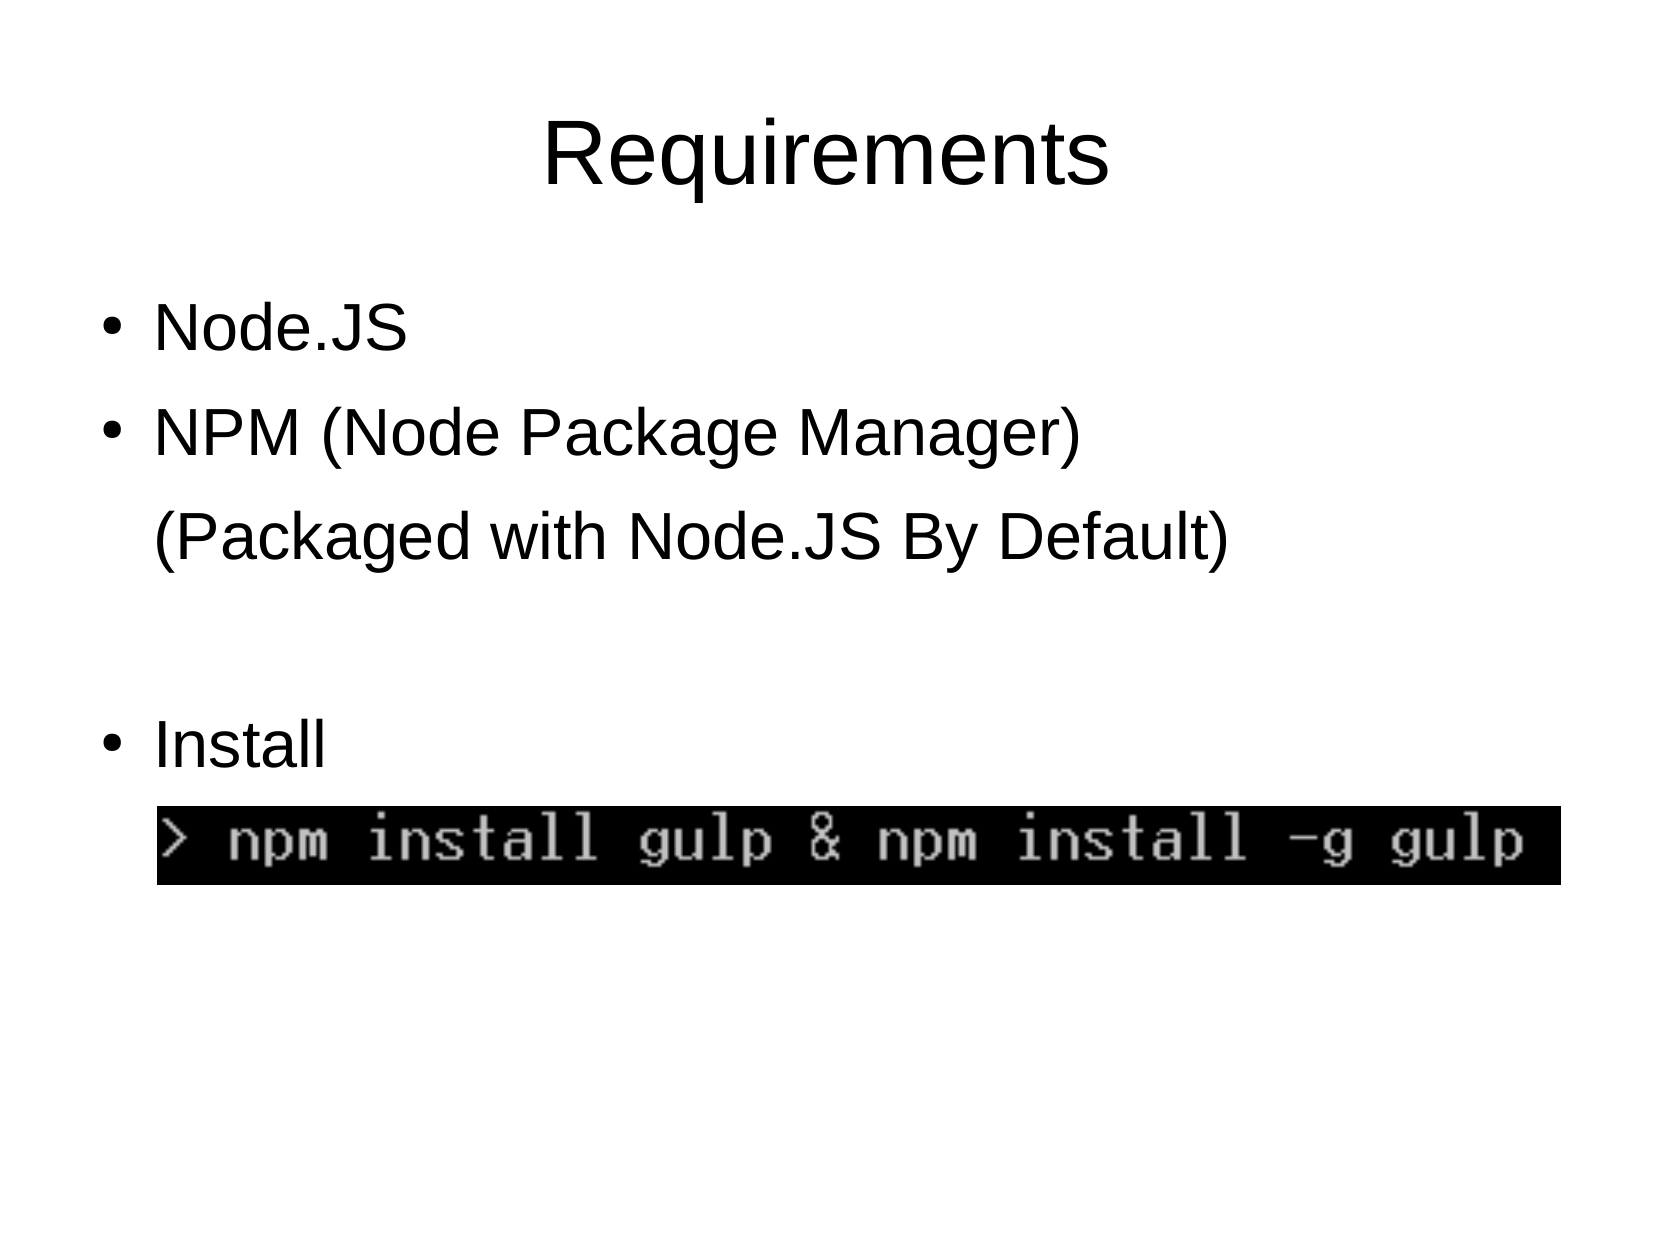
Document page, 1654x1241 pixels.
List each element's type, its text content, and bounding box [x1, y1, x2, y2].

list Node.JS NPM (Node Package Manager) (Packaged with Node.JS By Default) Install [82, 290, 1571, 1109]
title Requirements [82, 49, 1571, 257]
picture [157, 806, 1561, 886]
